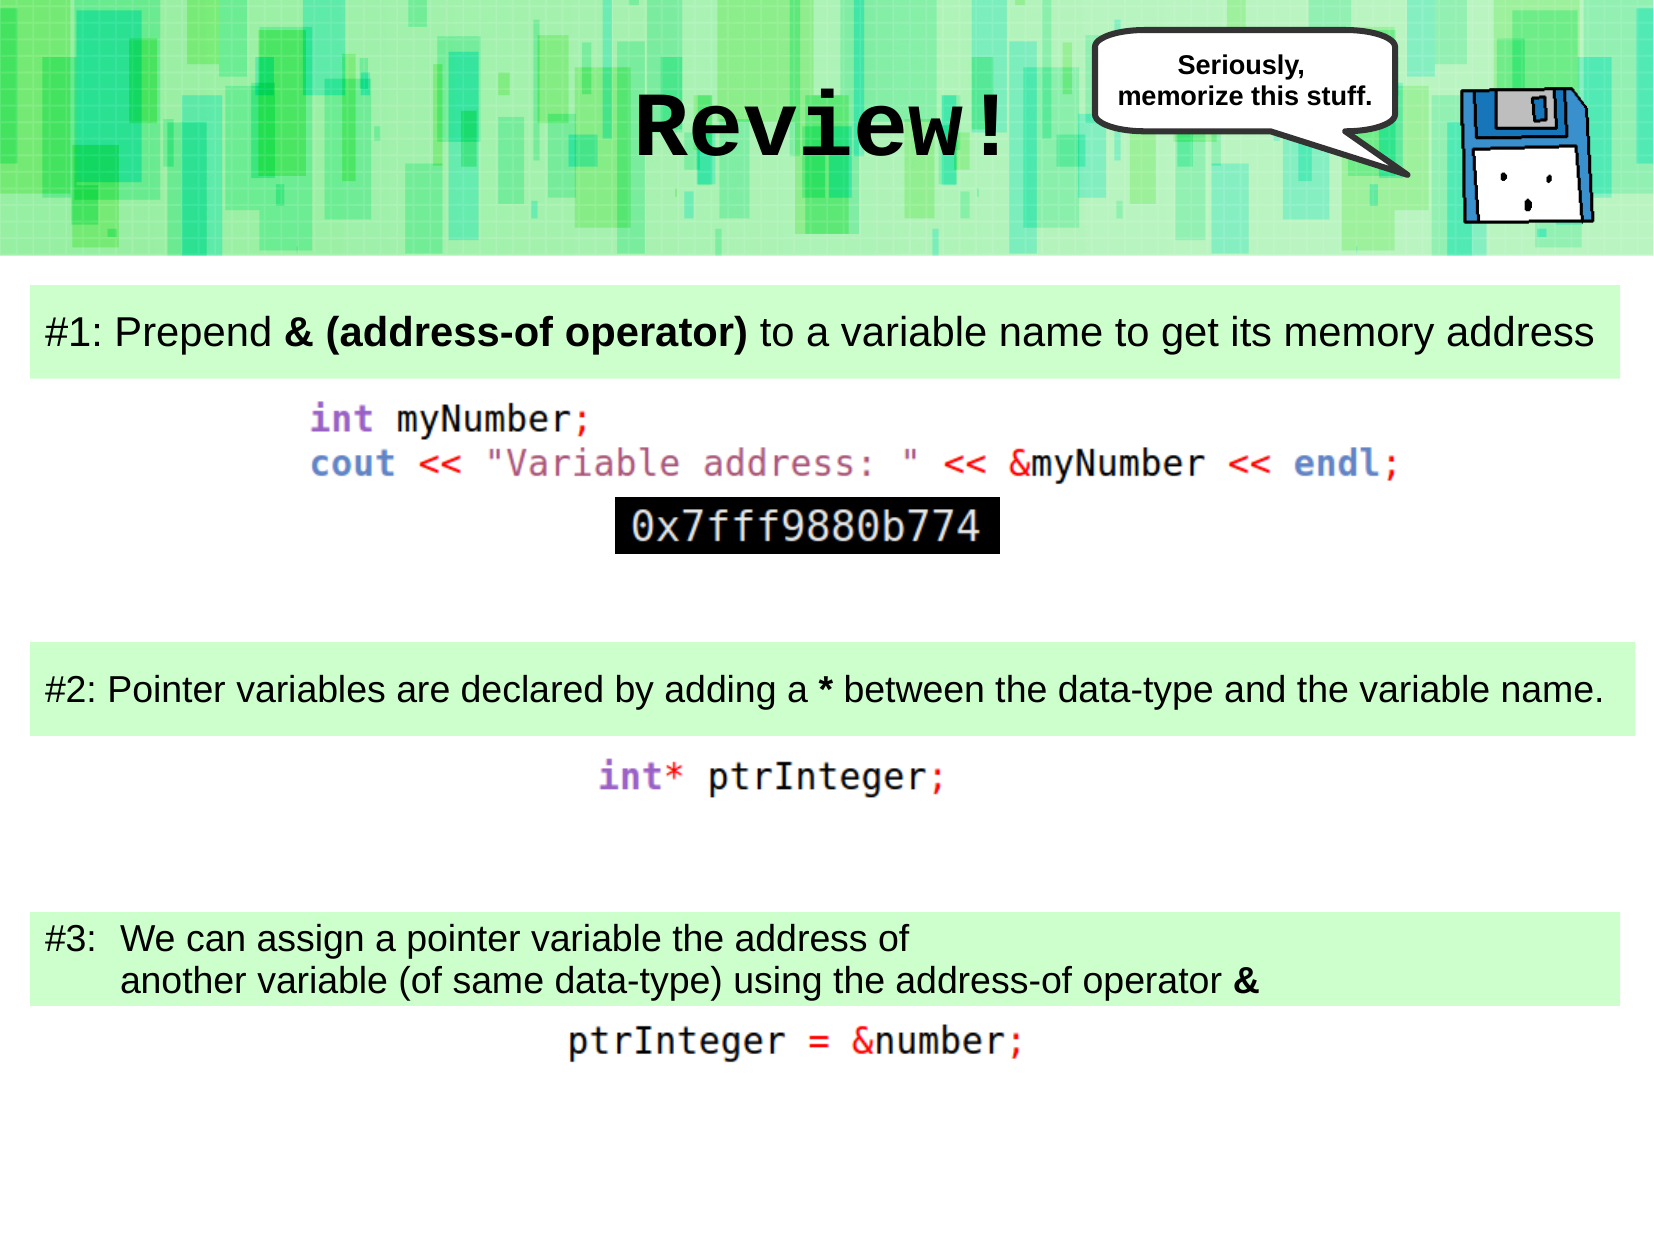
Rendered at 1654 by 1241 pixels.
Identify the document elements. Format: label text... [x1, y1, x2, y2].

picture [0, 0, 1654, 1241]
text_box Seriously, memorize this stuff. [1095, 30, 1408, 175]
text_box #1: Prepend & (address-of operator) to a variable name to get its memory address [30, 285, 1621, 379]
subtitle Review! [82, 48, 1571, 214]
text_box #2: Pointer variables are declared by adding a * between the data-type and the variable name. [30, 642, 1636, 736]
text_box #3: We can assign a pointer variable the address of another variable (of same data-type) using the address-of operator & [30, 912, 1621, 1006]
